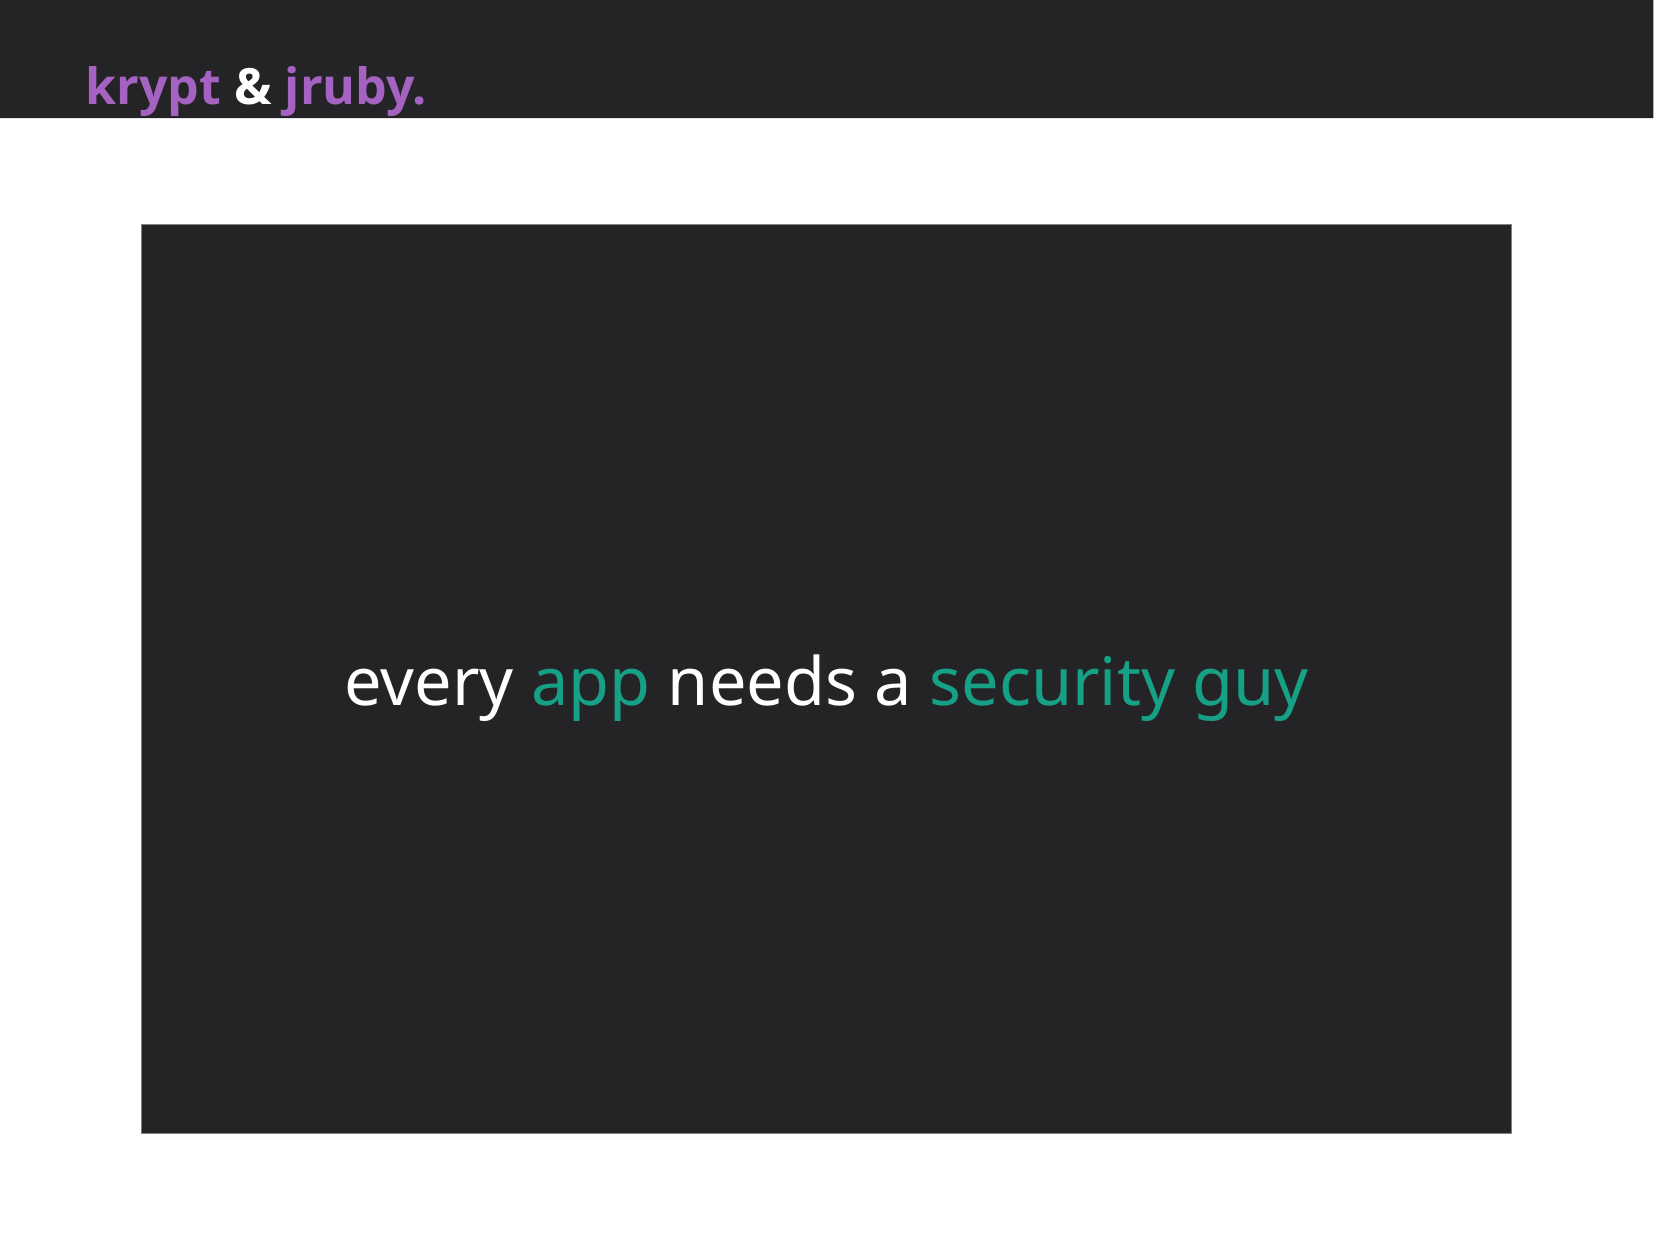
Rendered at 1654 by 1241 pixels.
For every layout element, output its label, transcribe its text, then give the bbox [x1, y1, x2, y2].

text_box every app needs a security guy [141, 224, 1512, 1134]
text_box [165, 531, 1441, 1087]
text_box krypt & jruby. [70, 43, 1359, 119]
text_box [0, 0, 1654, 119]
